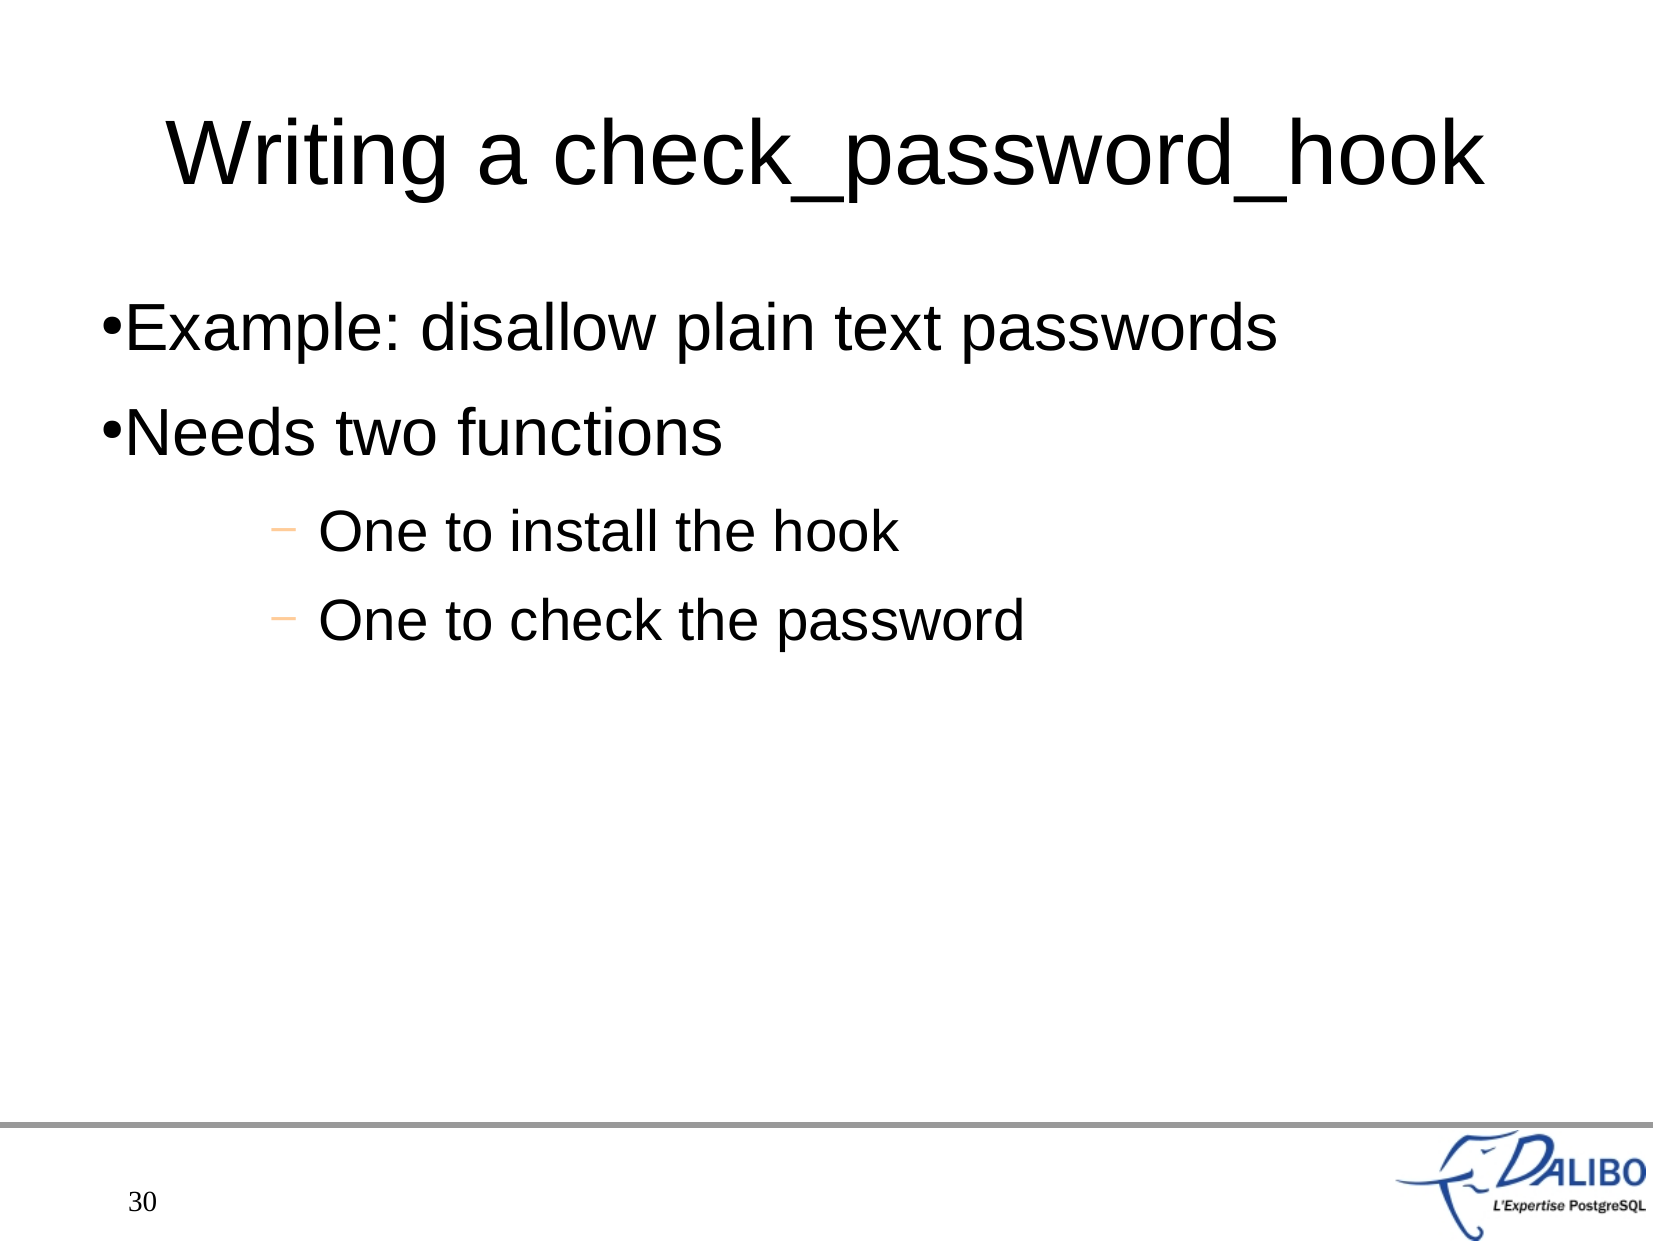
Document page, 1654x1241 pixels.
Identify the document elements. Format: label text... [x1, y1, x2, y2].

picture [1395, 1130, 1646, 1241]
list Example: disallow plain text passwords Needs two functions One to install the hook One to check the password [82, 290, 1571, 1109]
title Writing a check_password_hook [82, 49, 1571, 257]
